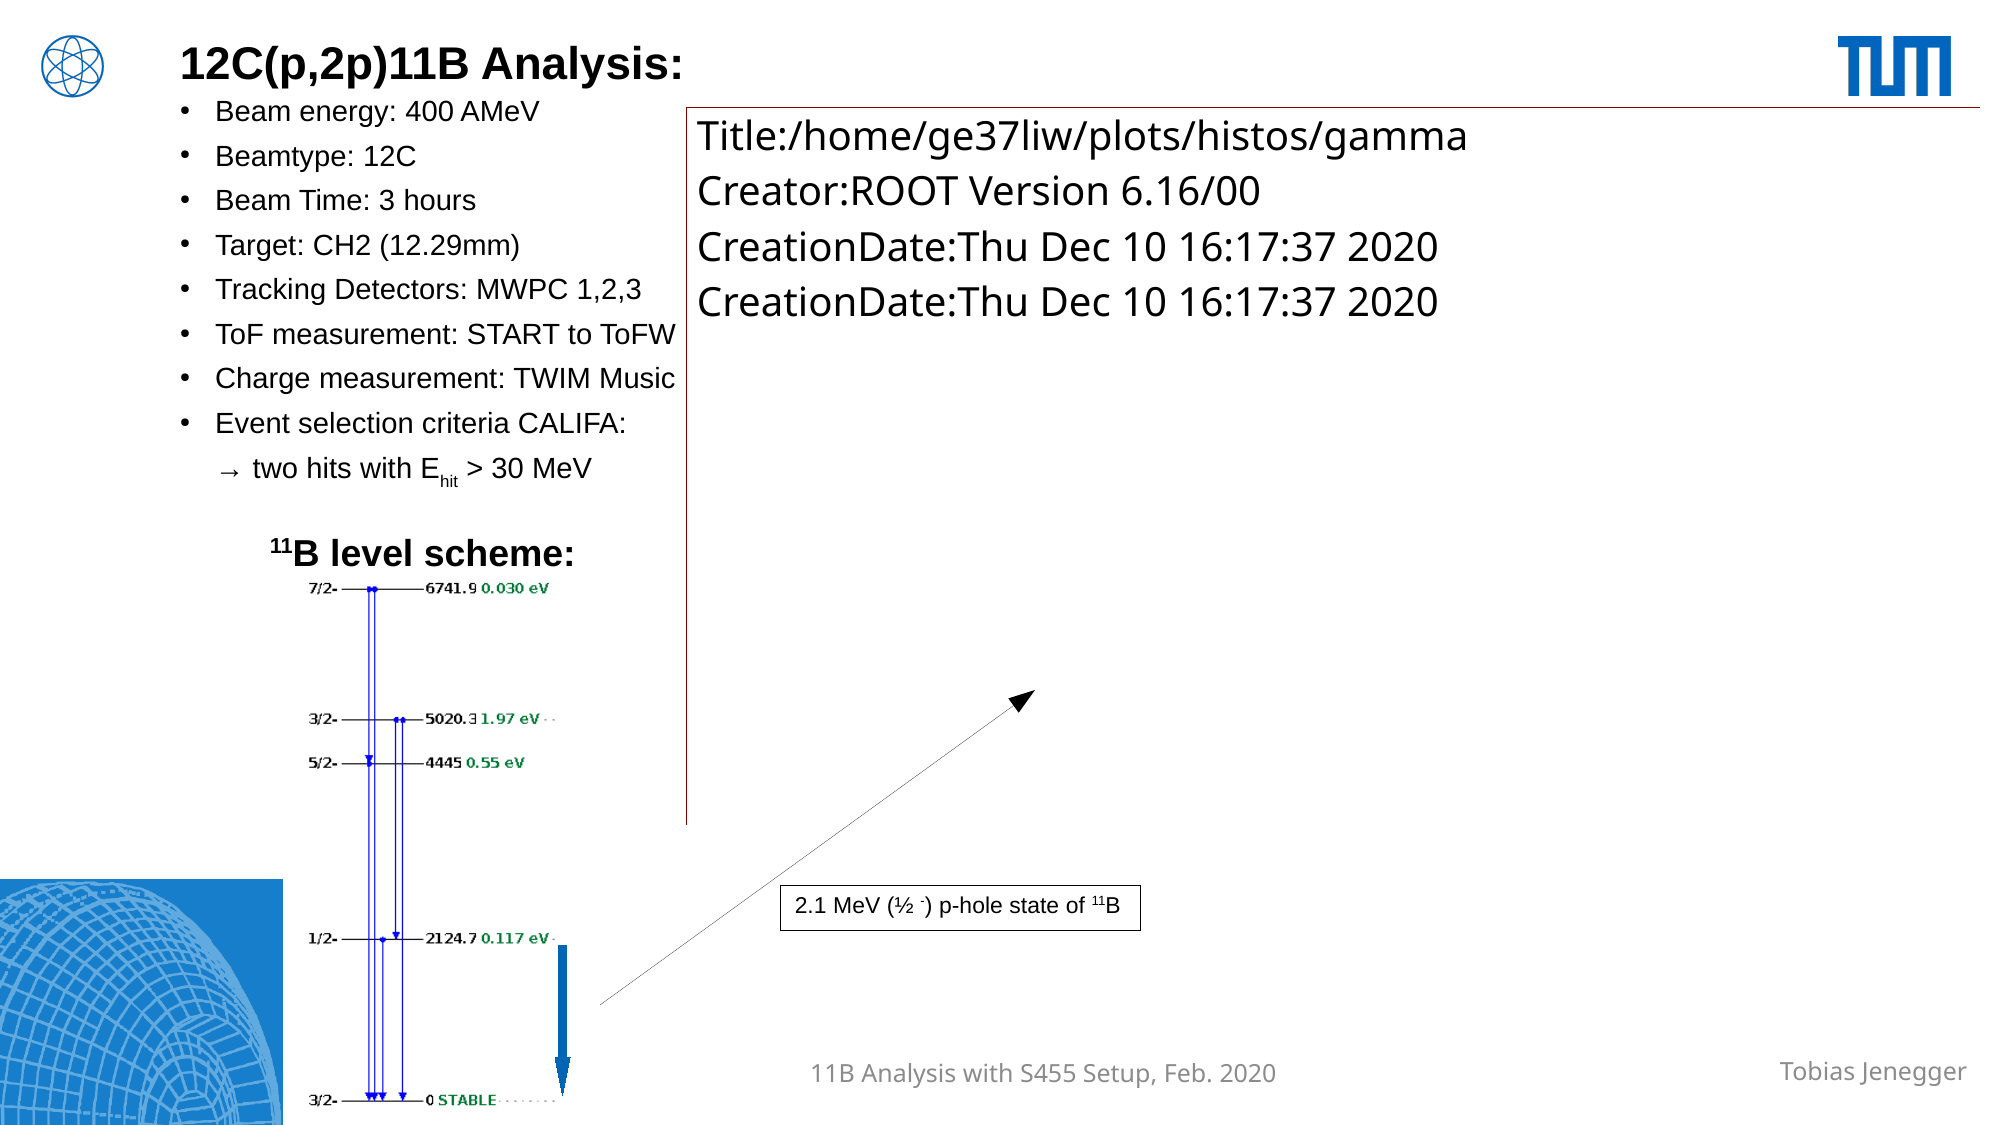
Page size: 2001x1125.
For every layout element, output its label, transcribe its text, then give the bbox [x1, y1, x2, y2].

text_box 12C(p,2p)11B Analysis: Beam energy: 400 AMeV Beamtype: 12C Beam Time: 3 hours Target: CH2 (12.29mm) Tracking Detectors: MWPC 1,2,3 ToF measurement: START to ToFW Charge measurement: TWIM Music Event selection criteria CALIFA: → two hits with Ehit > 30 MeV [165, 30, 841, 646]
text_box 2.1 MeV (½ -) p-hole state of 11B [780, 885, 1141, 931]
picture [684, 105, 1981, 750]
picture [36, 30, 108, 101]
text_box [555, 750, 2000, 1101]
picture [0, 879, 283, 1125]
text_box 11B level scheme: [255, 525, 811, 624]
picture [285, 568, 556, 1118]
picture [1838, 36, 1951, 96]
